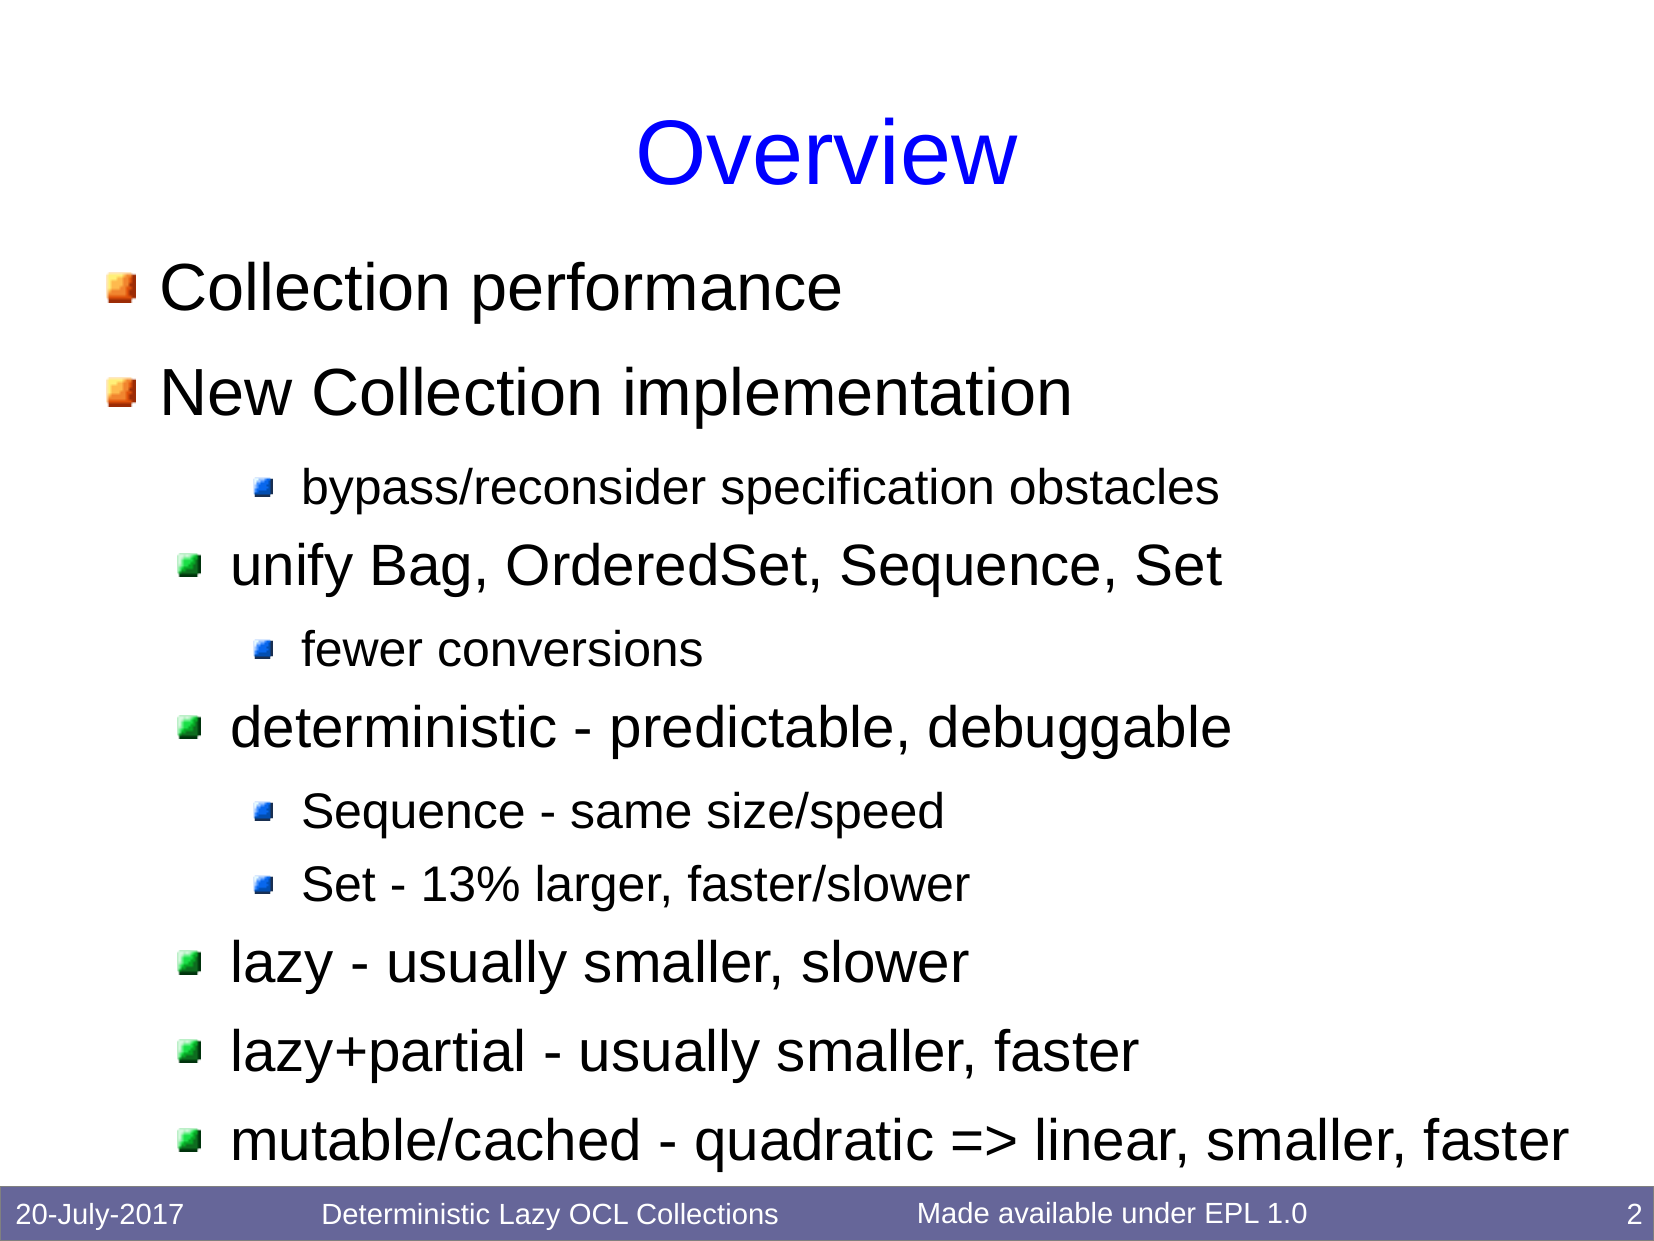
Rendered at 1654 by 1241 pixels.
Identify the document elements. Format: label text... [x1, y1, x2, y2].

list Collection performance New Collection implementation bypass/reconsider specification obstacles unify Bag, OrderedSet, Sequence, Set fewer conversions deterministic - predictable, debuggable Sequence - same size/speed Set - 13% larger, faster/slower lazy - usually smaller, slower lazy+partial - usually smaller, faster mutable/cached - quadratic => linear, smaller, faster [88, 250, 1615, 1172]
title Overview [82, 49, 1571, 257]
